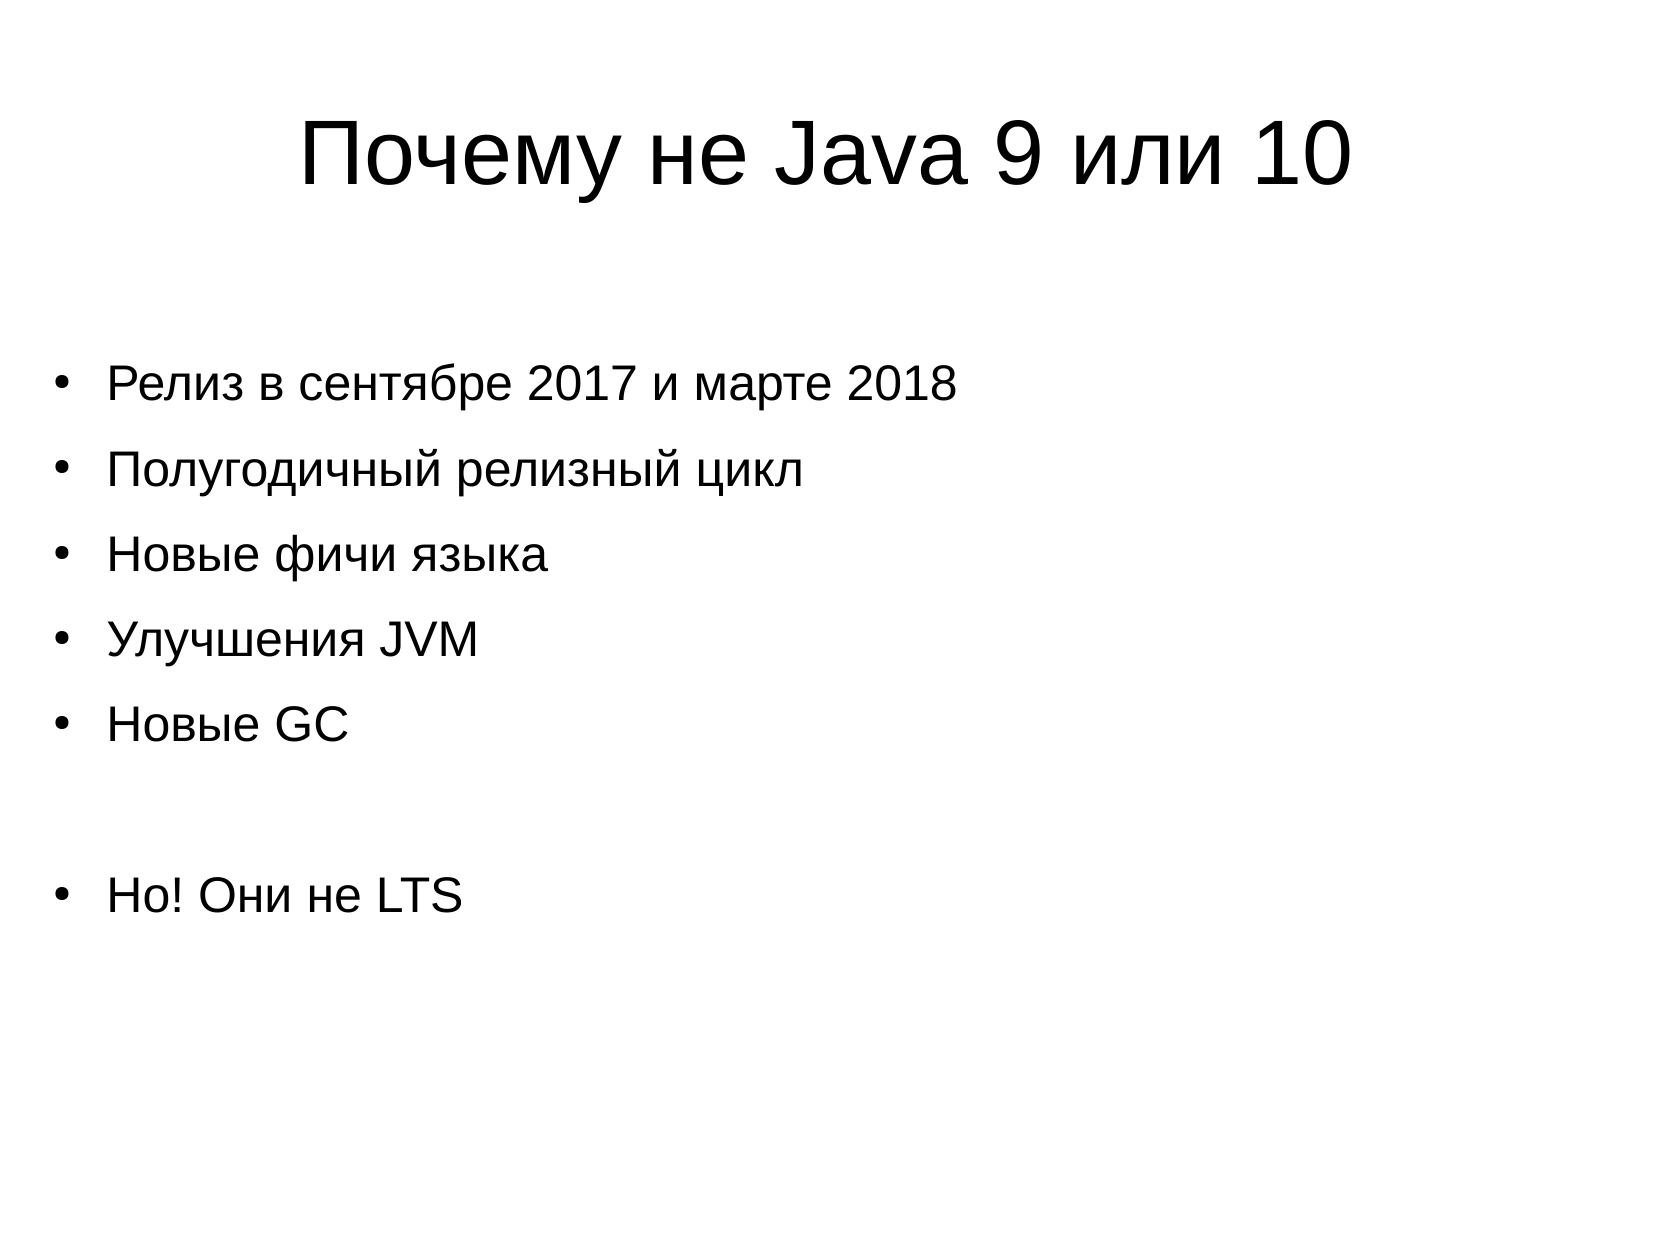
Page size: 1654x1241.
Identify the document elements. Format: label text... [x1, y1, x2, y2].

list Релиз в сентябре 2017 и марте 2018 Полугодичный релизный цикл Новые фичи языка Улучшения JVM Новые GC Но! Они не LTS [35, 355, 1524, 1075]
title Почему не Java 9 или 10 [82, 49, 1571, 257]
